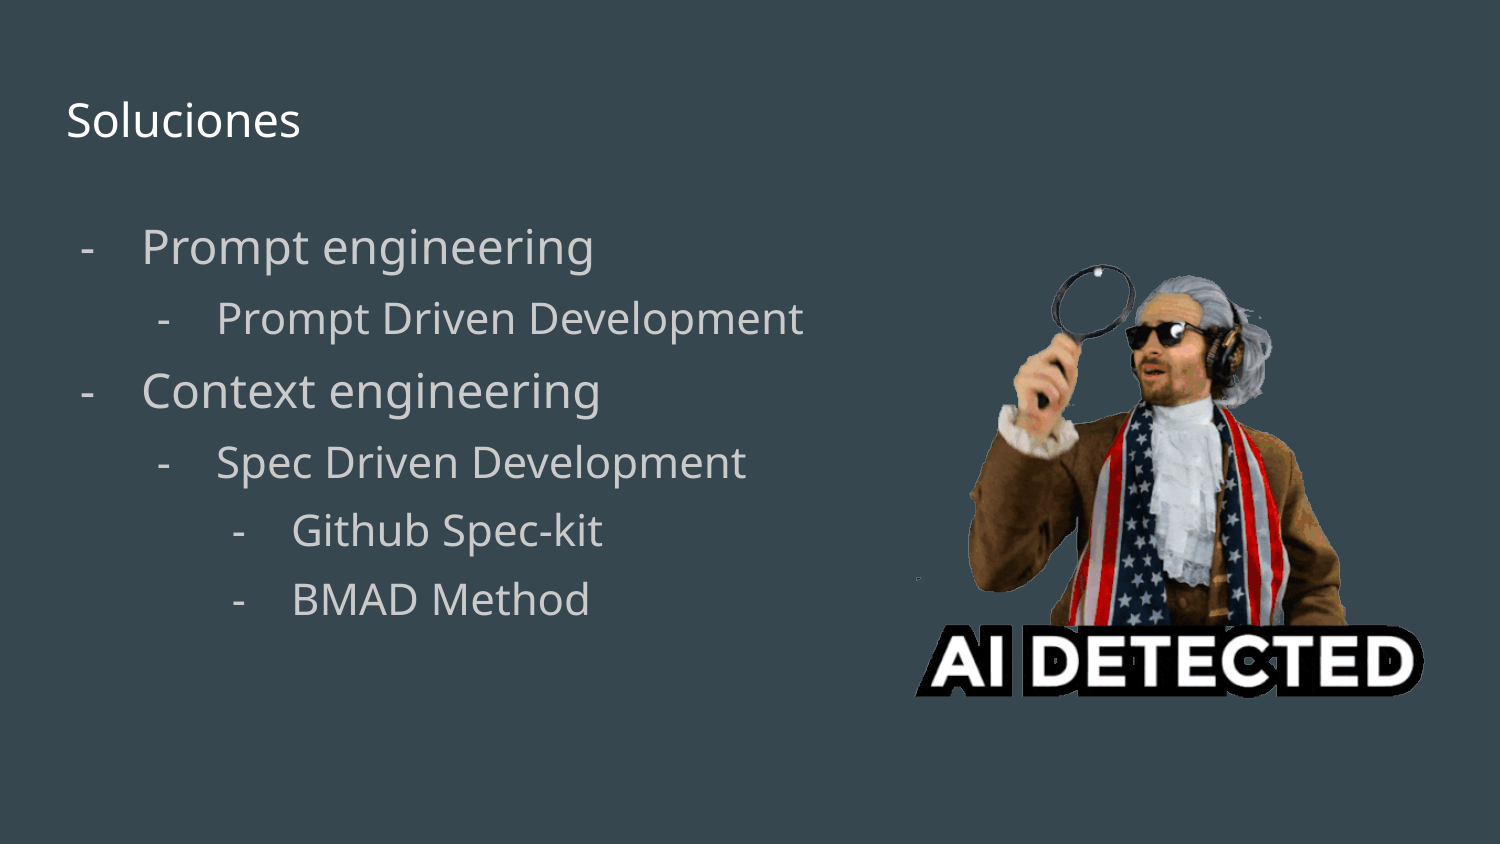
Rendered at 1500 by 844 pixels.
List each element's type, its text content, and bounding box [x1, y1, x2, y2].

title Soluciones [51, 72, 1449, 167]
picture [899, 188, 1449, 739]
list Prompt engineering Prompt Driven Development Context engineering Spec Driven Development Github Spec-kit BMAD Method [51, 189, 900, 750]
